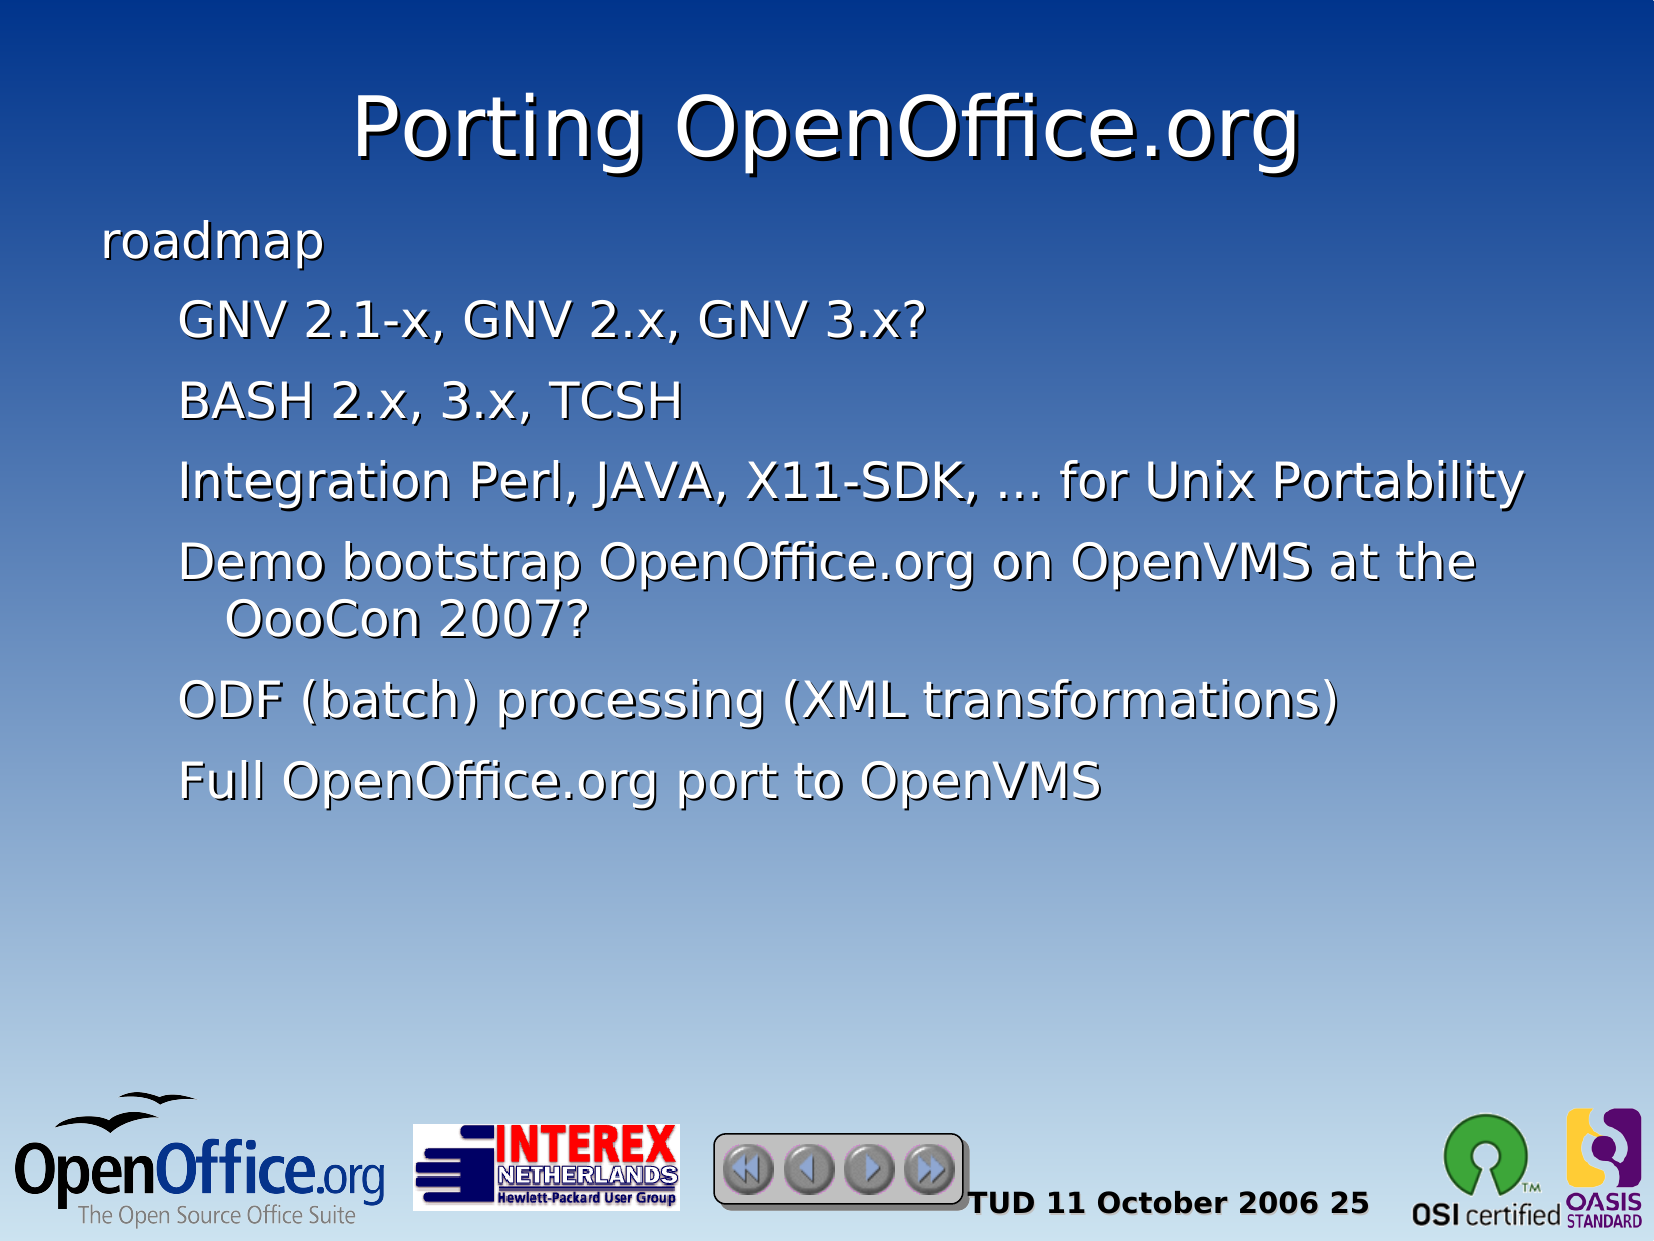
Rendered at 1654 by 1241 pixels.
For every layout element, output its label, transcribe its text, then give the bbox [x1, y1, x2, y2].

picture [1405, 1102, 1654, 1238]
list roadmap GNV 2.1-x, GNV 2.x, GNV 3.x? BASH 2.x, 3.x, TCSH Integration Perl, JAVA, X11-SDK, ... for Unix Portability Demo bootstrap OpenOffice.org on OpenVMS at the OooCon 2007? ODF (batch) processing (XML transformations) Full OpenOffice.org port to OpenVMS [82, 212, 1625, 1069]
title Porting OpenOffice.org [82, 49, 1571, 207]
text_box [714, 1133, 963, 1204]
text_box TUD 11 October 2006 32 [974, 1181, 1500, 1241]
picture [723, 1144, 774, 1195]
picture [844, 1144, 895, 1195]
picture [784, 1144, 835, 1195]
picture [15, 1092, 384, 1229]
picture [904, 1144, 955, 1195]
picture [413, 1124, 680, 1211]
